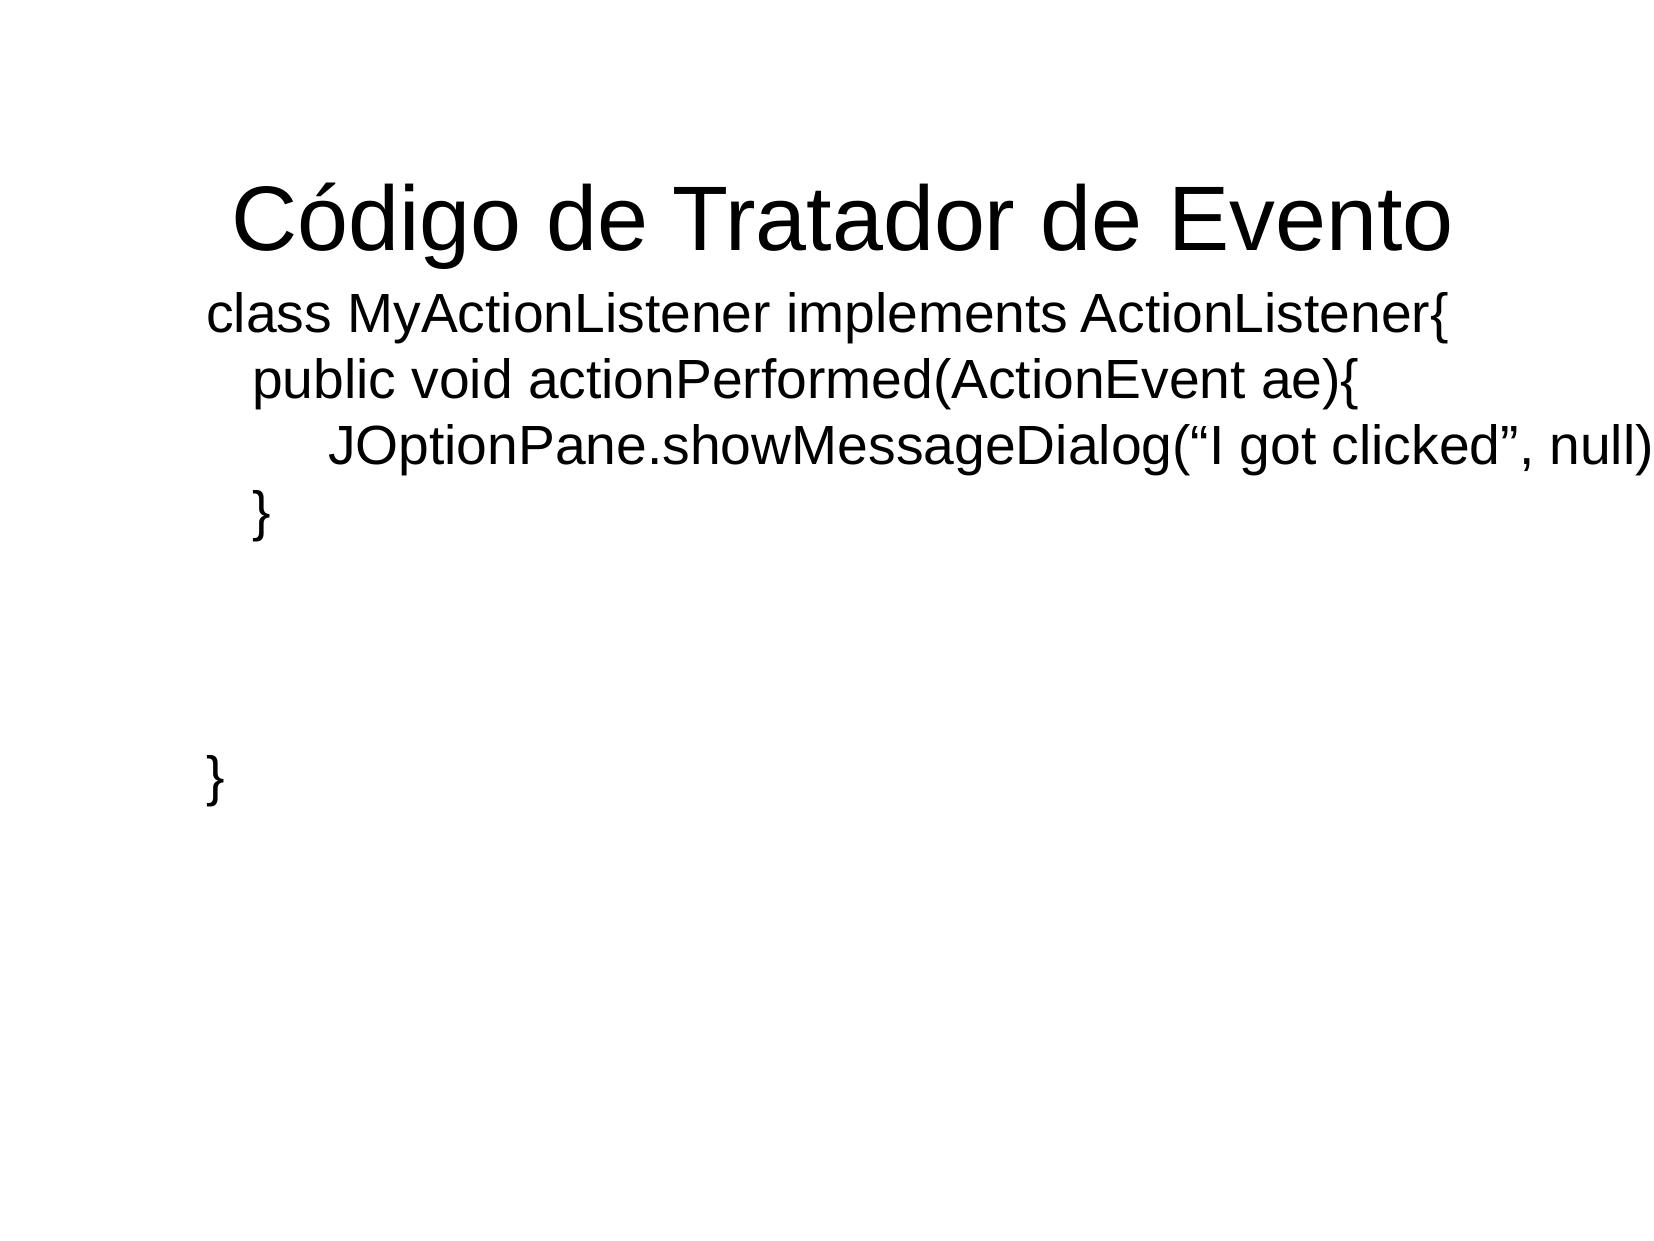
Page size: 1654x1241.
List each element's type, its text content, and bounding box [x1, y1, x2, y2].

title Código de Tratador de Evento [124, 110, 1530, 317]
text_box class MyActionListener implements ActionListener{ public void actionPerformed(ActionEvent ae){ JOptionPane.showMessageDialog(“I got clicked”, null); } } [191, 269, 1654, 815]
